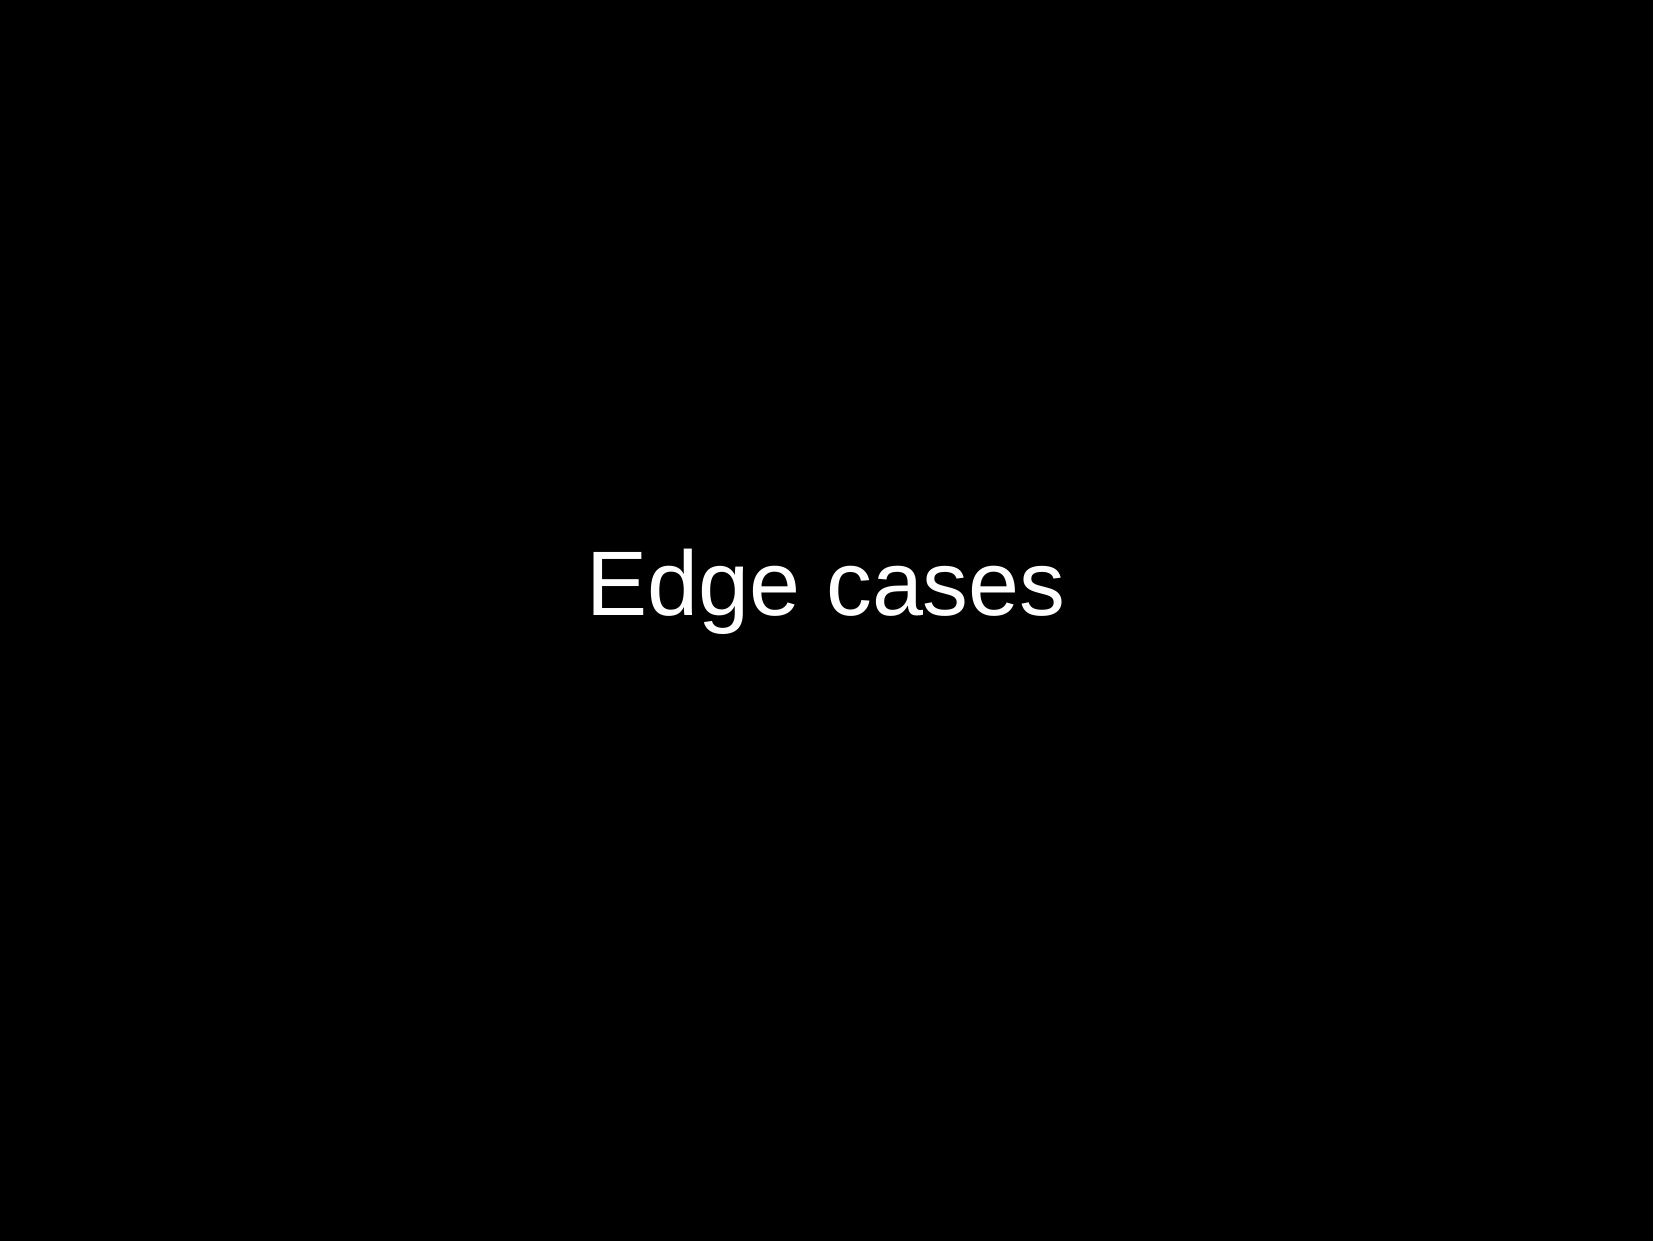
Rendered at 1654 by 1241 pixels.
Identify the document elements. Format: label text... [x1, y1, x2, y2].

title Edge cases [82, 480, 1571, 688]
